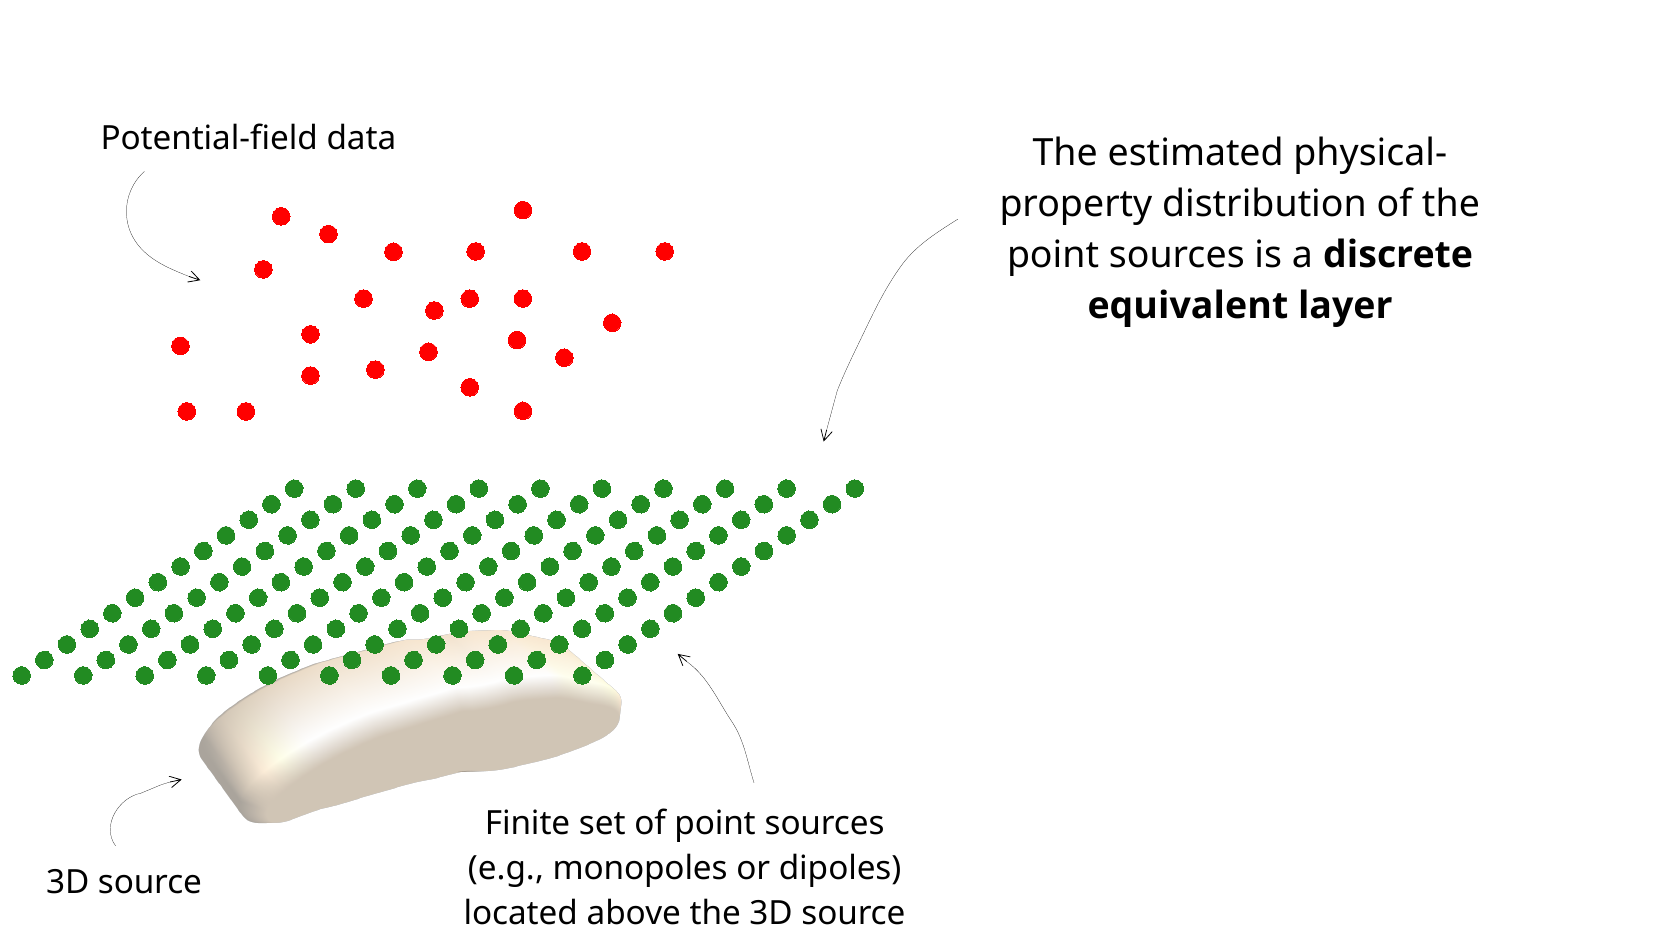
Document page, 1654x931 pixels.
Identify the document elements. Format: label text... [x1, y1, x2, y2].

text_box [508, 495, 527, 514]
text_box [586, 526, 605, 545]
text_box [366, 360, 385, 379]
text_box [800, 510, 819, 529]
text_box [456, 573, 475, 592]
text_box [80, 619, 99, 638]
text_box [346, 479, 365, 498]
text_box [514, 289, 532, 308]
text_box [463, 526, 482, 545]
text_box [547, 510, 566, 529]
text_box [320, 666, 339, 685]
text_box [217, 526, 235, 545]
text_box [12, 666, 31, 685]
text_box [709, 526, 728, 545]
text_box [281, 651, 300, 669]
text_box [35, 651, 54, 669]
text_box [242, 635, 261, 654]
text_box [479, 557, 498, 576]
text_box [573, 666, 592, 685]
text_box [466, 242, 485, 261]
text_box [488, 635, 507, 654]
text_box [447, 495, 465, 514]
text_box [502, 542, 520, 560]
text_box [846, 479, 864, 498]
text_box [595, 604, 614, 623]
text_box [388, 619, 407, 638]
text_box [618, 588, 637, 607]
text_box [171, 337, 190, 355]
text_box [686, 542, 705, 560]
text_box [450, 619, 468, 638]
text_box [372, 588, 391, 607]
text_box [443, 666, 462, 685]
text_box [472, 604, 491, 623]
text_box [301, 325, 320, 344]
text_box [596, 651, 614, 669]
text_box [382, 666, 400, 685]
text_box [641, 619, 660, 638]
text_box [401, 526, 420, 545]
text_box [641, 573, 660, 592]
text_box [609, 510, 627, 529]
text_box [343, 651, 361, 669]
text_box [541, 557, 559, 576]
text_box [239, 510, 258, 529]
text_box [356, 557, 375, 576]
text_box [511, 619, 530, 638]
text_box [288, 604, 306, 623]
text_box [514, 401, 532, 420]
text_box [254, 260, 273, 279]
text_box [570, 495, 589, 514]
text_box [486, 510, 504, 529]
text_box [508, 331, 526, 349]
text_box [203, 619, 222, 638]
text_box [664, 604, 682, 623]
text_box [259, 666, 277, 685]
text_box [194, 542, 213, 560]
text_box [304, 635, 322, 654]
text_box [460, 378, 479, 397]
text_box [395, 573, 413, 592]
text_box [317, 542, 336, 560]
text_box [272, 207, 291, 226]
text_box [233, 557, 251, 576]
text_box [96, 651, 115, 669]
text_box [573, 619, 591, 638]
text_box [732, 510, 751, 529]
text_box [142, 619, 161, 638]
text_box [466, 651, 485, 669]
text_box [333, 573, 352, 592]
text_box [631, 495, 650, 514]
text_box [385, 495, 404, 514]
text_box [716, 479, 734, 498]
text_box [210, 573, 229, 592]
text_box [427, 635, 446, 654]
text_box [670, 510, 689, 529]
text_box [579, 573, 598, 592]
text_box [119, 635, 138, 654]
text_box [618, 635, 637, 654]
text_box [693, 495, 712, 514]
text_box [470, 479, 488, 498]
text_box [187, 588, 206, 607]
text_box [531, 479, 550, 498]
text_box [349, 604, 368, 623]
text_box [514, 201, 532, 219]
text_box Potential-field data [85, 106, 401, 158]
text_box [709, 573, 728, 592]
text_box [648, 526, 666, 545]
text_box [324, 495, 342, 514]
text_box [58, 635, 76, 654]
text_box [148, 573, 167, 592]
text_box [754, 495, 773, 514]
text_box [419, 342, 438, 361]
text_box [527, 651, 546, 669]
text_box [440, 542, 459, 560]
text_box [411, 604, 429, 623]
text_box [534, 604, 553, 623]
text_box [181, 635, 199, 654]
text_box [408, 479, 427, 498]
text_box [593, 479, 611, 498]
text_box [777, 526, 796, 545]
text_box Finite set of point sources (e.g., monopoles or dipoles) located above the 3D source [448, 791, 934, 916]
text_box [301, 510, 320, 529]
text_box [319, 225, 338, 243]
text_box [294, 557, 313, 576]
text_box [340, 526, 358, 545]
text_box [171, 557, 190, 576]
text_box [655, 242, 674, 261]
text_box [237, 402, 255, 421]
text_box [518, 573, 536, 592]
text_box The estimated physical-property distribution of the point sources is a discrete equivalent layer [944, 118, 1536, 257]
text_box [74, 666, 93, 685]
text_box [278, 526, 297, 545]
text_box [417, 557, 436, 576]
text_box [285, 479, 304, 498]
text_box [363, 510, 381, 529]
text_box [220, 651, 238, 669]
text_box [379, 542, 397, 560]
text_box [524, 526, 543, 545]
text_box [460, 289, 479, 308]
text_box [256, 542, 274, 560]
text_box [384, 242, 403, 261]
text_box [404, 651, 423, 669]
text_box [272, 573, 290, 592]
text_box [686, 588, 705, 607]
text_box [602, 557, 621, 576]
text_box [165, 604, 183, 623]
text_box [732, 557, 751, 576]
text_box [433, 588, 452, 607]
text_box [557, 588, 575, 607]
text_box [262, 495, 281, 514]
text_box [365, 635, 384, 654]
text_box [226, 604, 245, 623]
text_box [573, 242, 591, 261]
text_box [654, 479, 673, 498]
text_box [177, 402, 196, 421]
text_box [265, 619, 284, 638]
text_box 3D source [31, 850, 206, 902]
text_box [550, 635, 569, 654]
text_box [197, 666, 216, 685]
text_box [505, 666, 523, 685]
text_box [777, 479, 796, 498]
text_box [625, 542, 644, 560]
text_box [424, 510, 443, 529]
text_box [103, 604, 122, 623]
text_box [327, 619, 345, 638]
text_box [310, 588, 329, 607]
text_box [495, 588, 514, 607]
text_box [301, 366, 320, 385]
text_box [425, 301, 444, 320]
text_box [249, 588, 268, 607]
text_box [126, 588, 144, 607]
text_box [158, 651, 177, 669]
text_box [603, 313, 622, 332]
text_box [354, 289, 373, 308]
text_box [135, 666, 154, 685]
text_box [555, 348, 574, 367]
text_box [664, 557, 682, 576]
text_box [563, 542, 582, 560]
text_box [823, 495, 841, 514]
text_box [755, 542, 773, 560]
